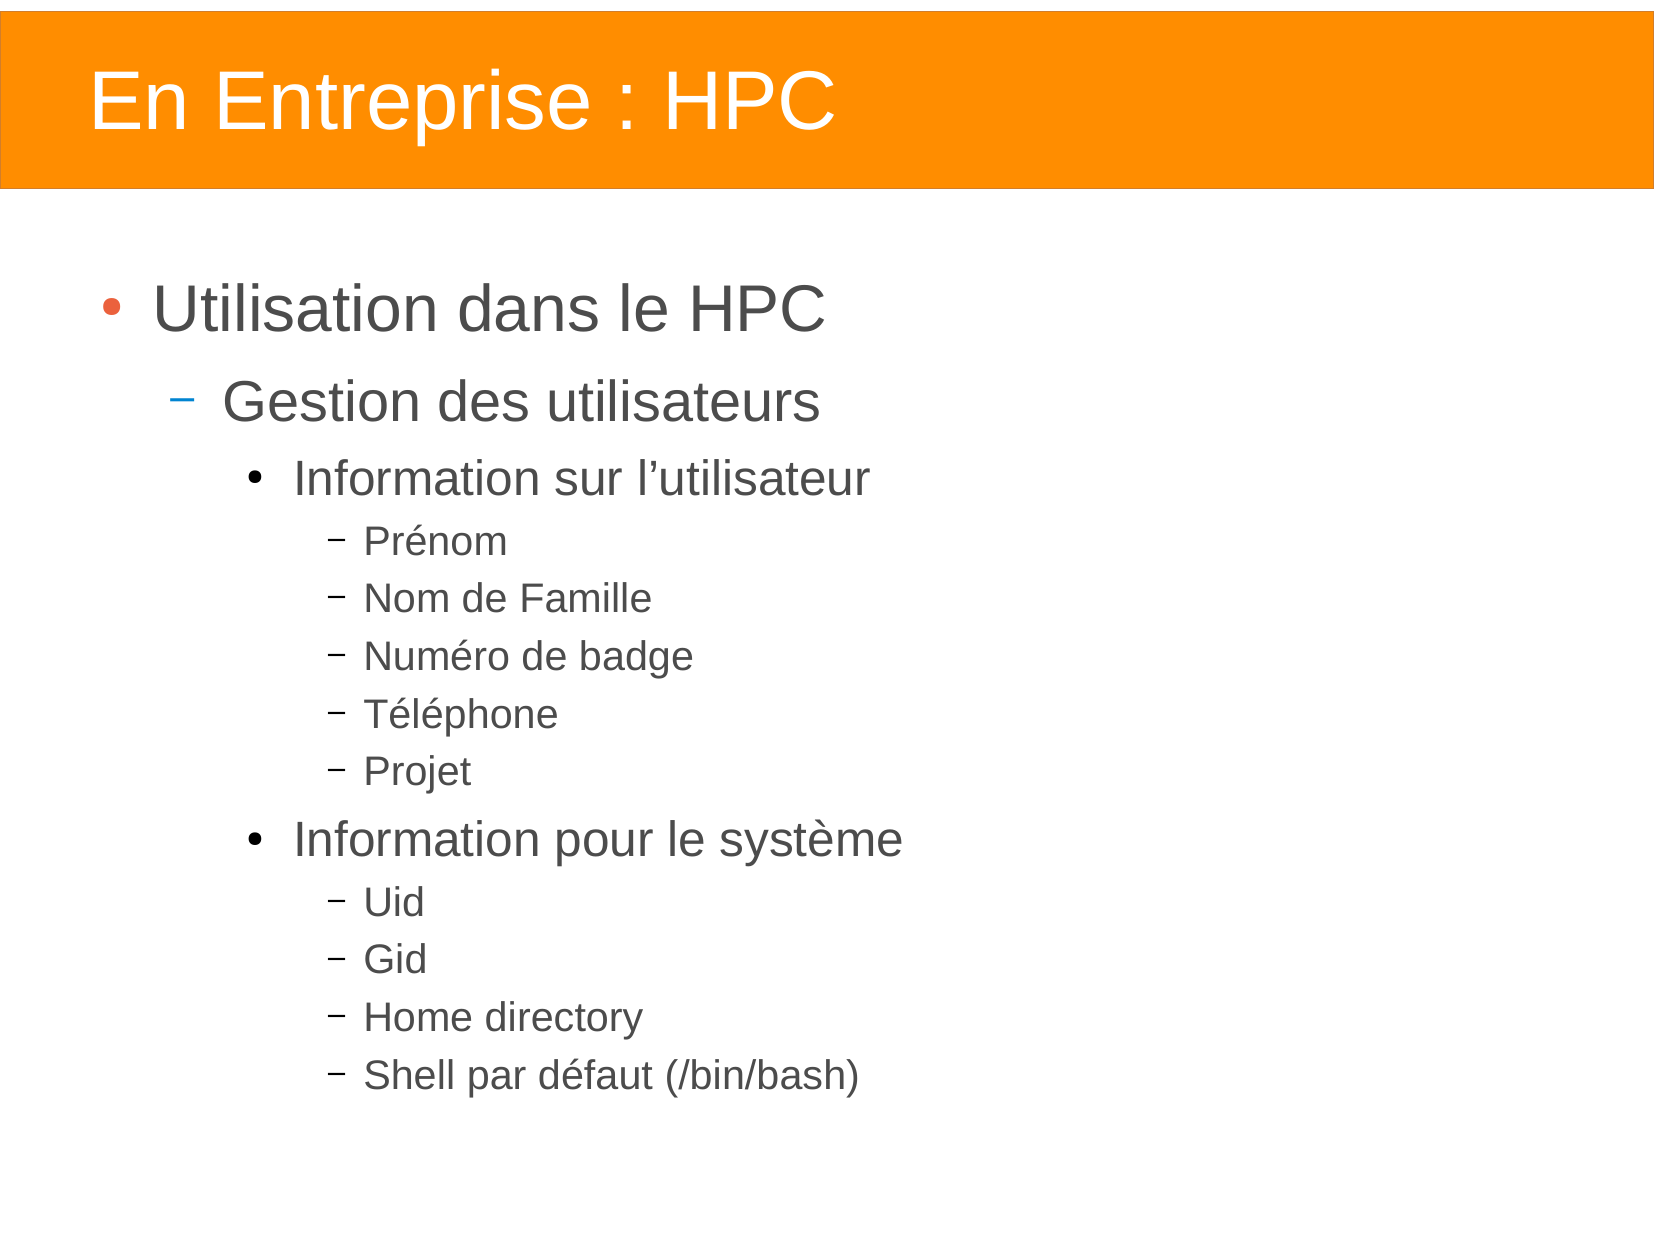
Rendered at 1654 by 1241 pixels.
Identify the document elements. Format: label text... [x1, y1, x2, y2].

title En Entreprise : HPC [0, 11, 1654, 189]
list Utilisation dans le HPC Gestion des utilisateurs Information sur l’utilisateur Prénom Nom de Famille Numéro de badge Téléphone Projet Information pour le système Uid Gid Home directory Shell par défaut (/bin/bash) [82, 271, 1571, 1099]
